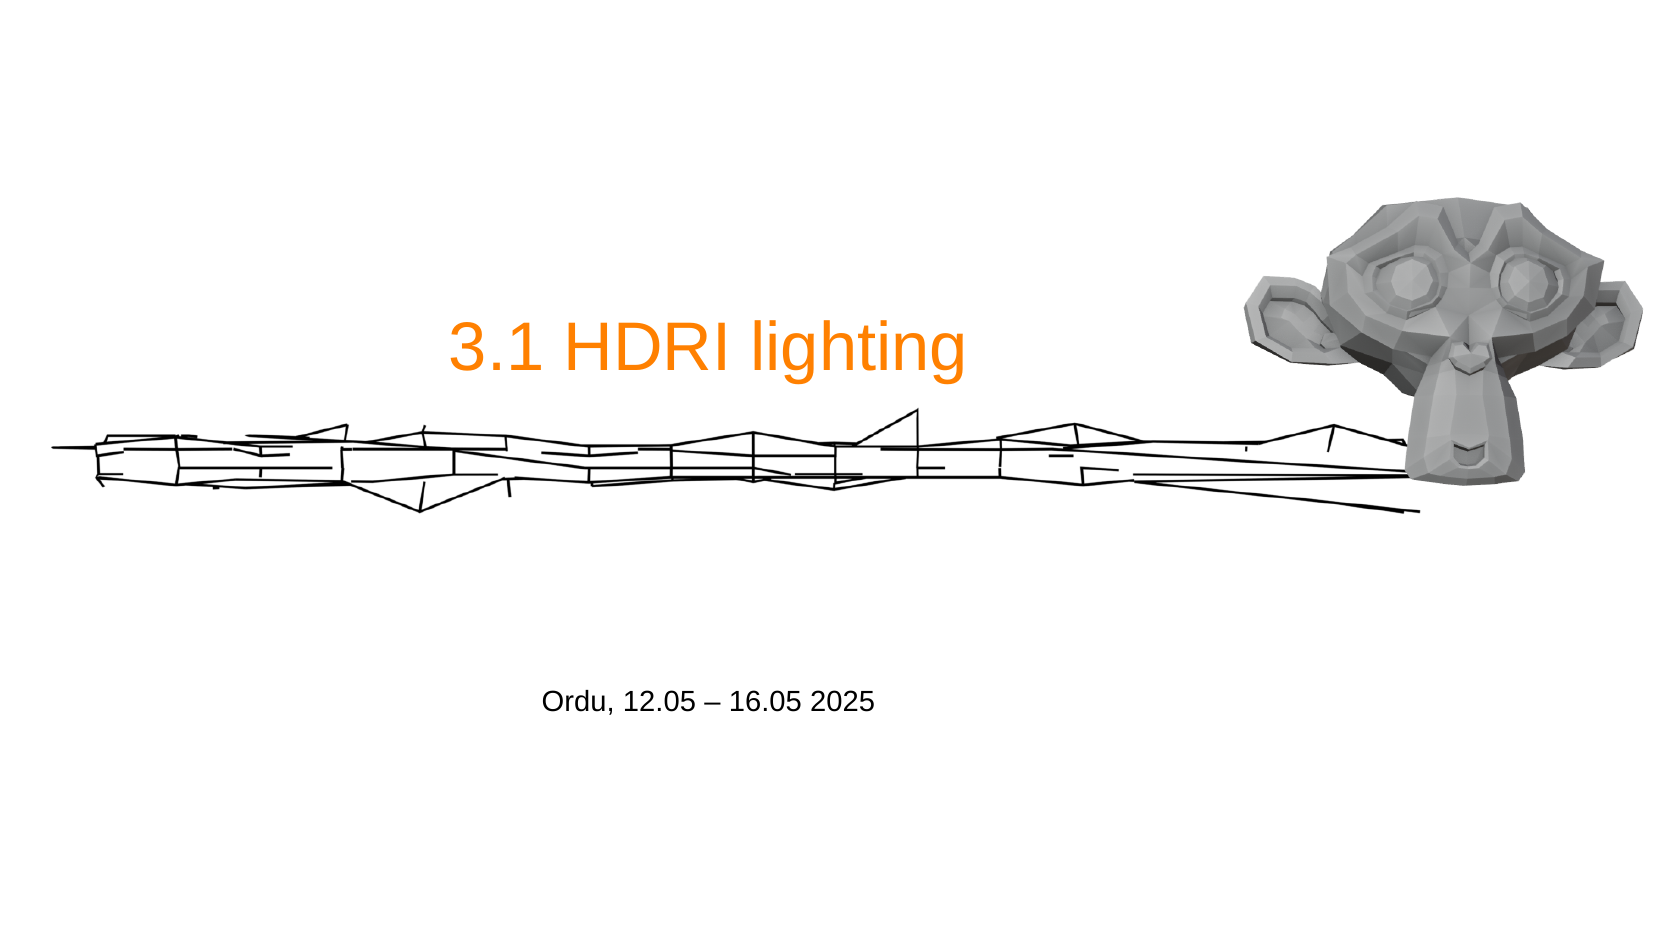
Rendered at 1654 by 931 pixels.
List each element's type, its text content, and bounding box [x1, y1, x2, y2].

title 3.1 HDRI lighting [88, 265, 1329, 429]
title Ordu, 12.05 – 16.05 2025 [88, 620, 1329, 783]
picture [35, 177, 1654, 538]
